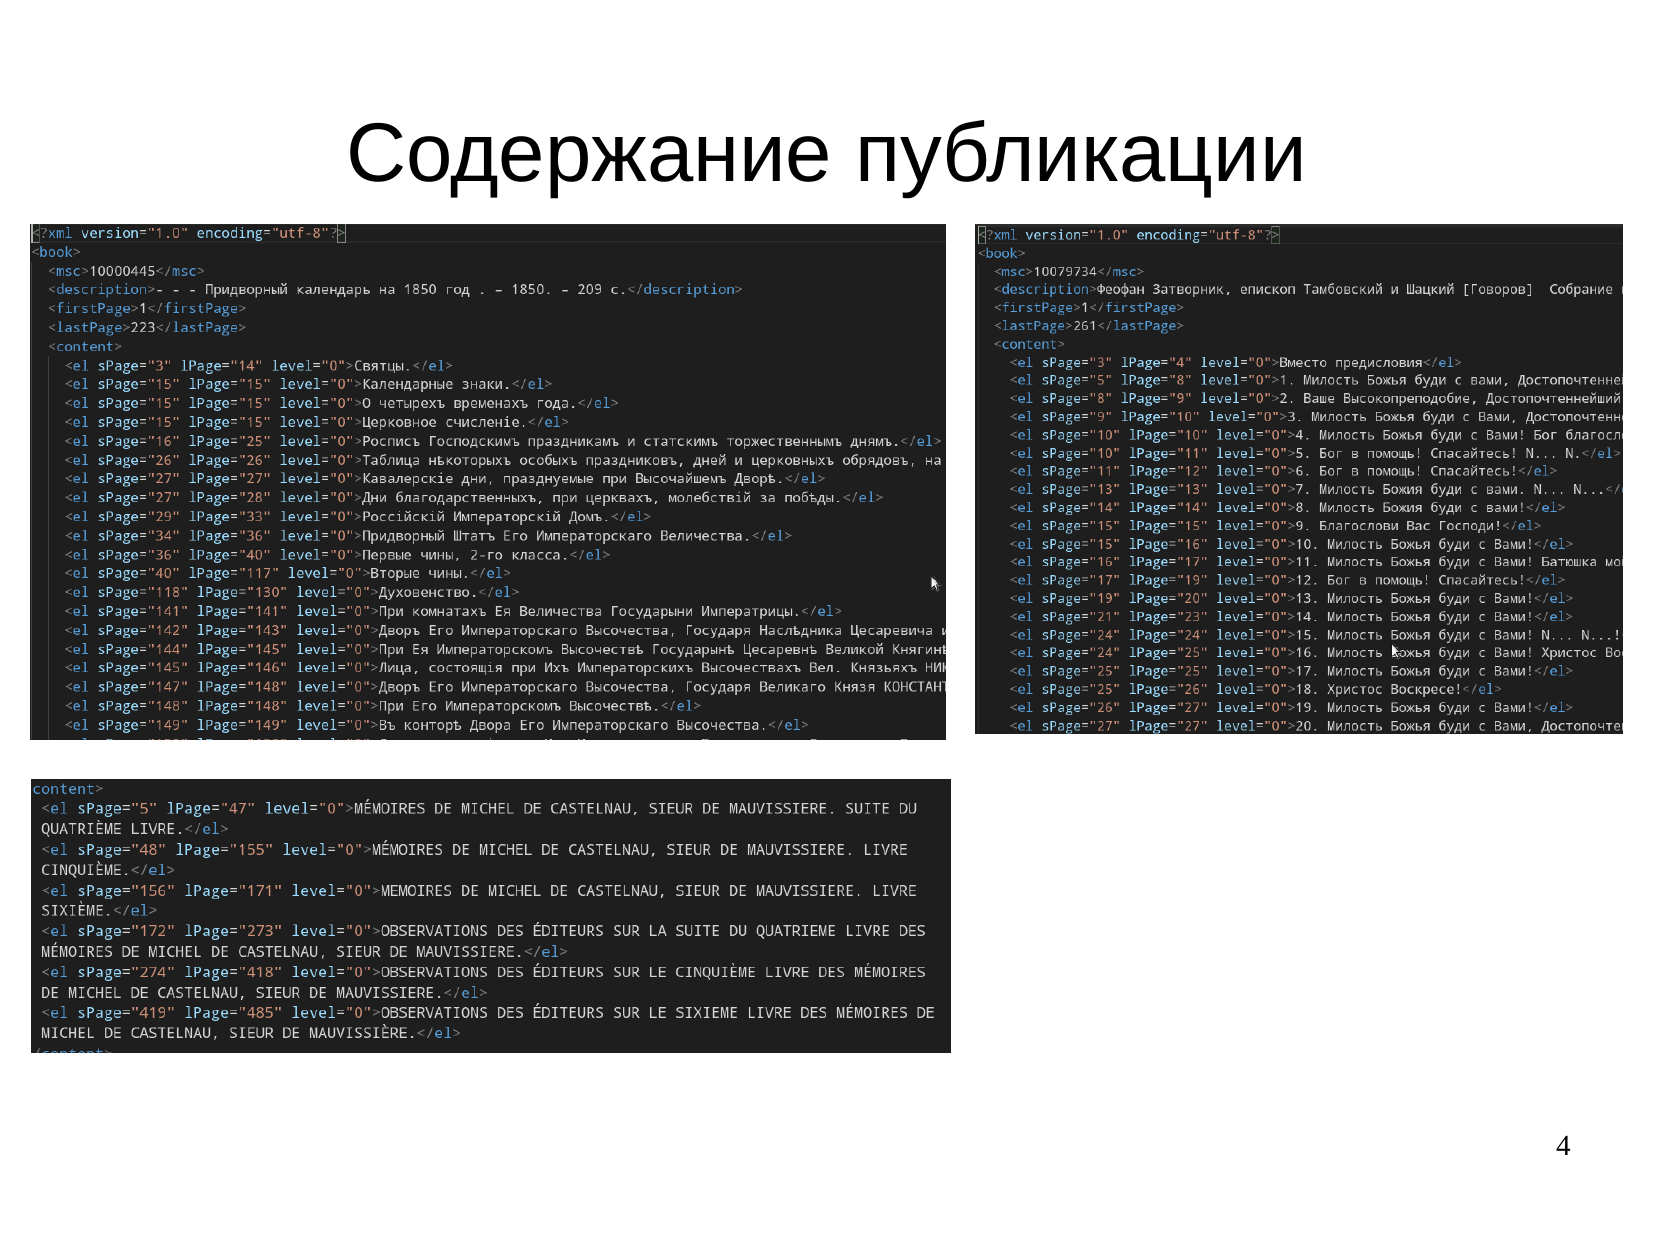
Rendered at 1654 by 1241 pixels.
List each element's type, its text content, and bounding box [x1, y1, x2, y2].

title Содержание публикации [82, 49, 1571, 257]
picture [31, 779, 951, 1053]
picture [30, 224, 946, 740]
picture [975, 224, 1623, 734]
